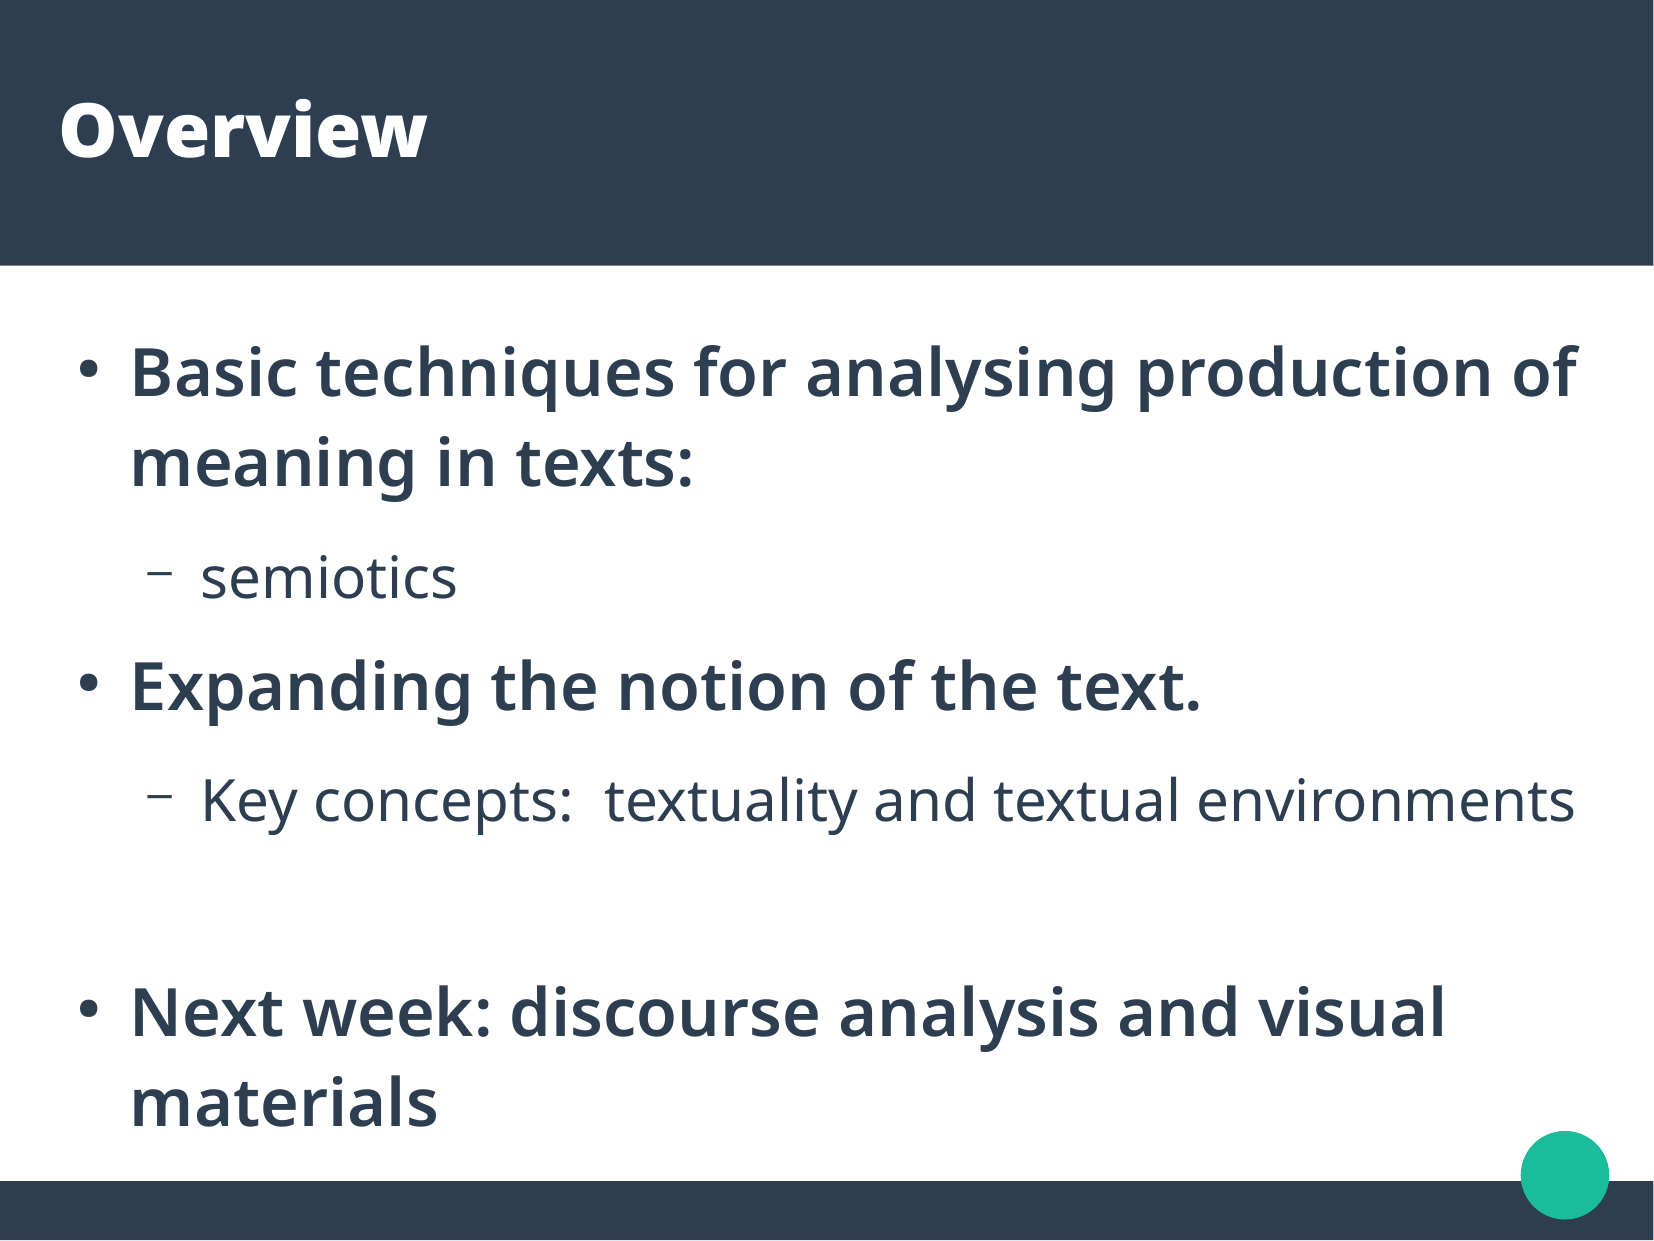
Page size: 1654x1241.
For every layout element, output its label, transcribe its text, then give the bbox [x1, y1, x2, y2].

title Overview [59, 49, 1595, 207]
list Basic techniques for analysing production of meaning in texts: semiotics Expanding the notion of the text. Key concepts: textuality and textual environments Next week: discourse analysis and visual materials [59, 324, 1595, 1152]
